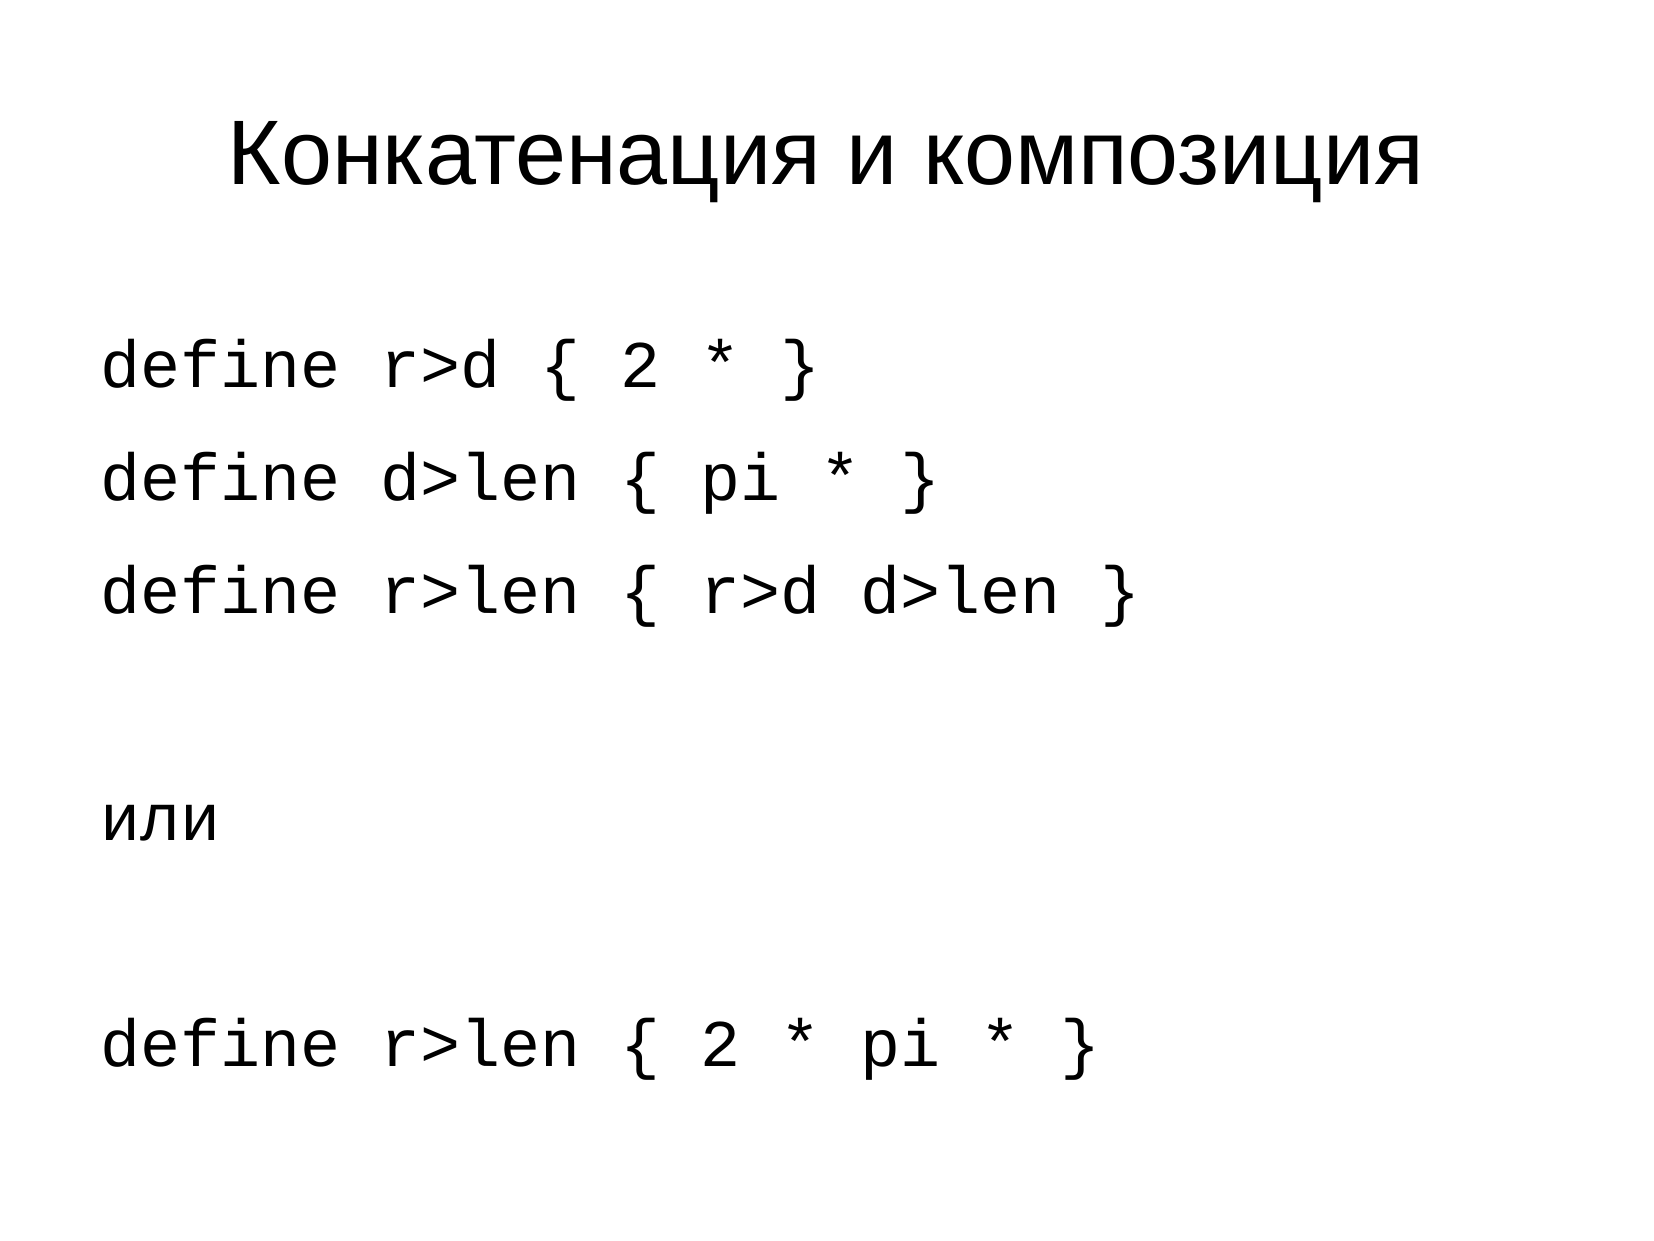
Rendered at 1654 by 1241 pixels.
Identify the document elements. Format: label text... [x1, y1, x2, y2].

subtitle define r>d { 2 * } define d>len { pi * } define r>len { r>d d>len } или define r>len { 2 * pi * } [76, 218, 1532, 1201]
title Конкатенация и композиция [82, 49, 1571, 257]
